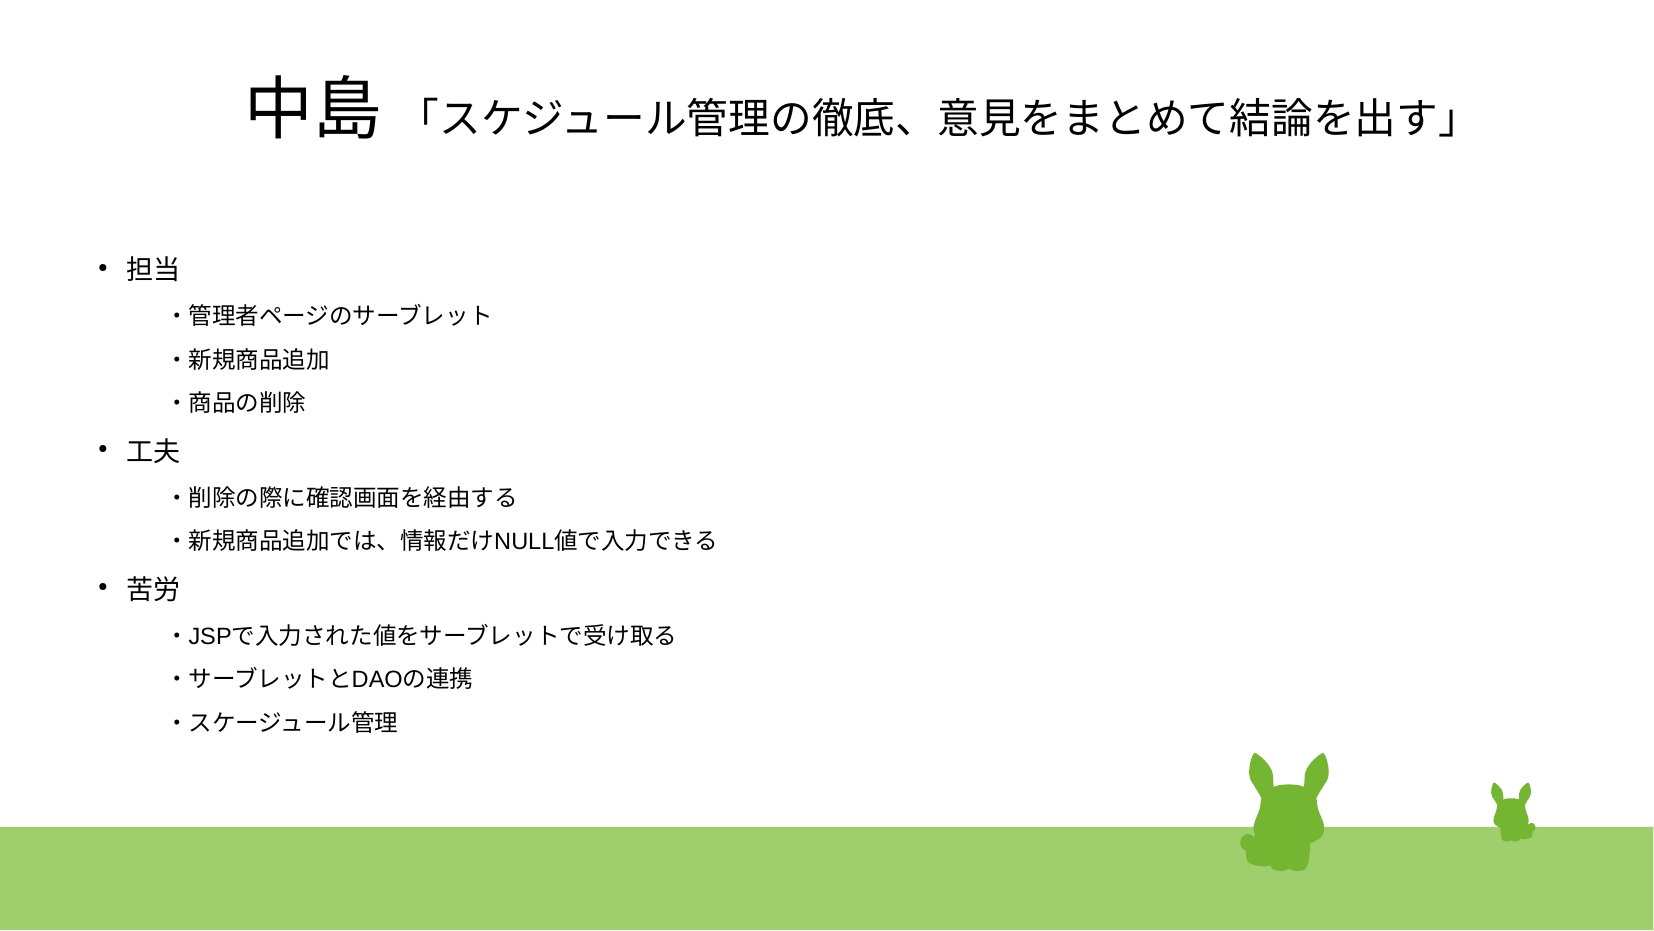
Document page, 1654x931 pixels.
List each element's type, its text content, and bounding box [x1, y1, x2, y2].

title 中島 「スケジュール管理の徹底、意見をまとめて結論を出す」 [88, 29, 1565, 178]
list 担当 ・管理者ページのサーブレット ・新規商品追加 ・商品の削除 工夫 ・削除の際に確認画面を経由する ・新規商品追加では、情報だけNULL値で入力できる 苦労 ・JSPで入力された値をサーブレットで受け取る ・サーブレットとDAOの連携 ・スケージュール管理 [88, 206, 1565, 739]
